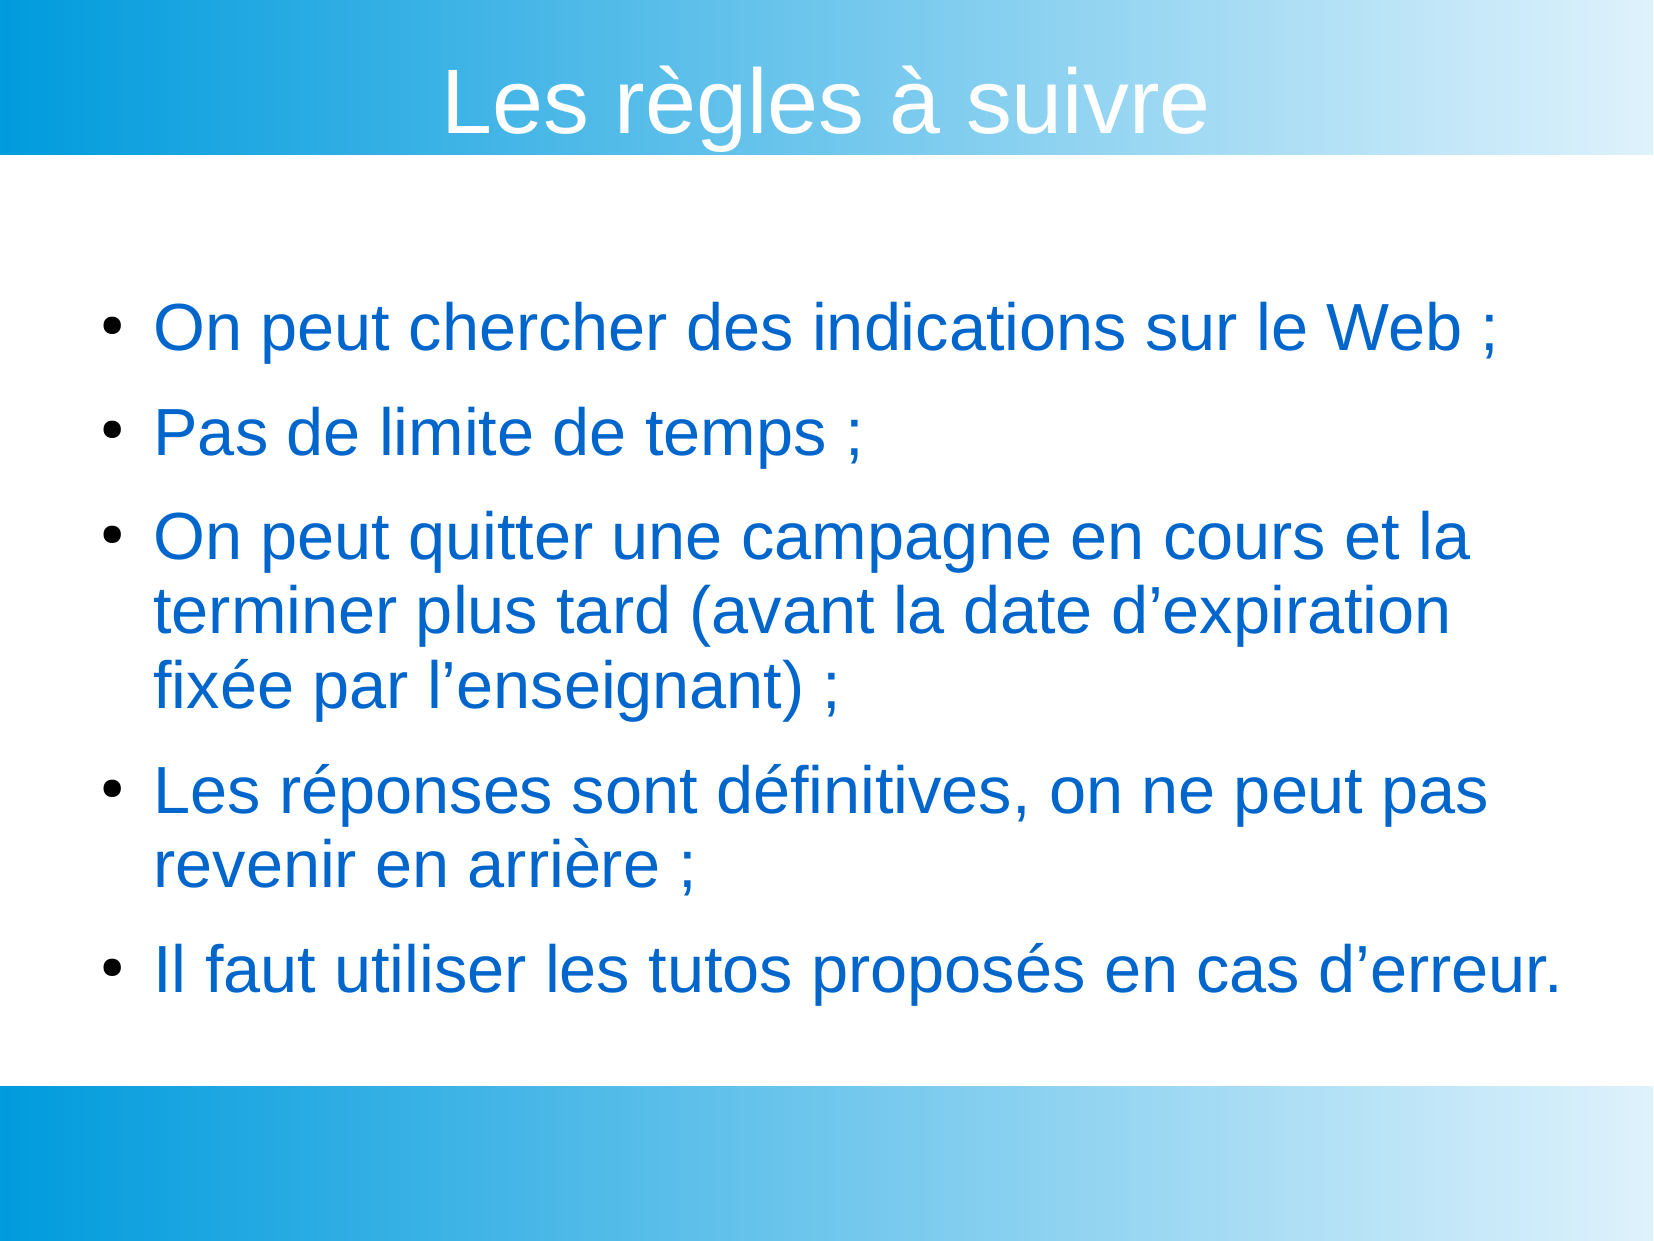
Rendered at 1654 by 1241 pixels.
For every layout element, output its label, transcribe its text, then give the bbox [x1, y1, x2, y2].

list On peut chercher des indications sur le Web ; Pas de limite de temps ; On peut quitter une campagne en cours et la terminer plus tard (avant la date d’expiration fixée par l’enseignant) ; Les réponses sont définitives, on ne peut pas revenir en arrière ; Il faut utiliser les tutos proposés en cas d’erreur. [82, 290, 1571, 1010]
title Les règles à suivre [82, 49, 1571, 155]
